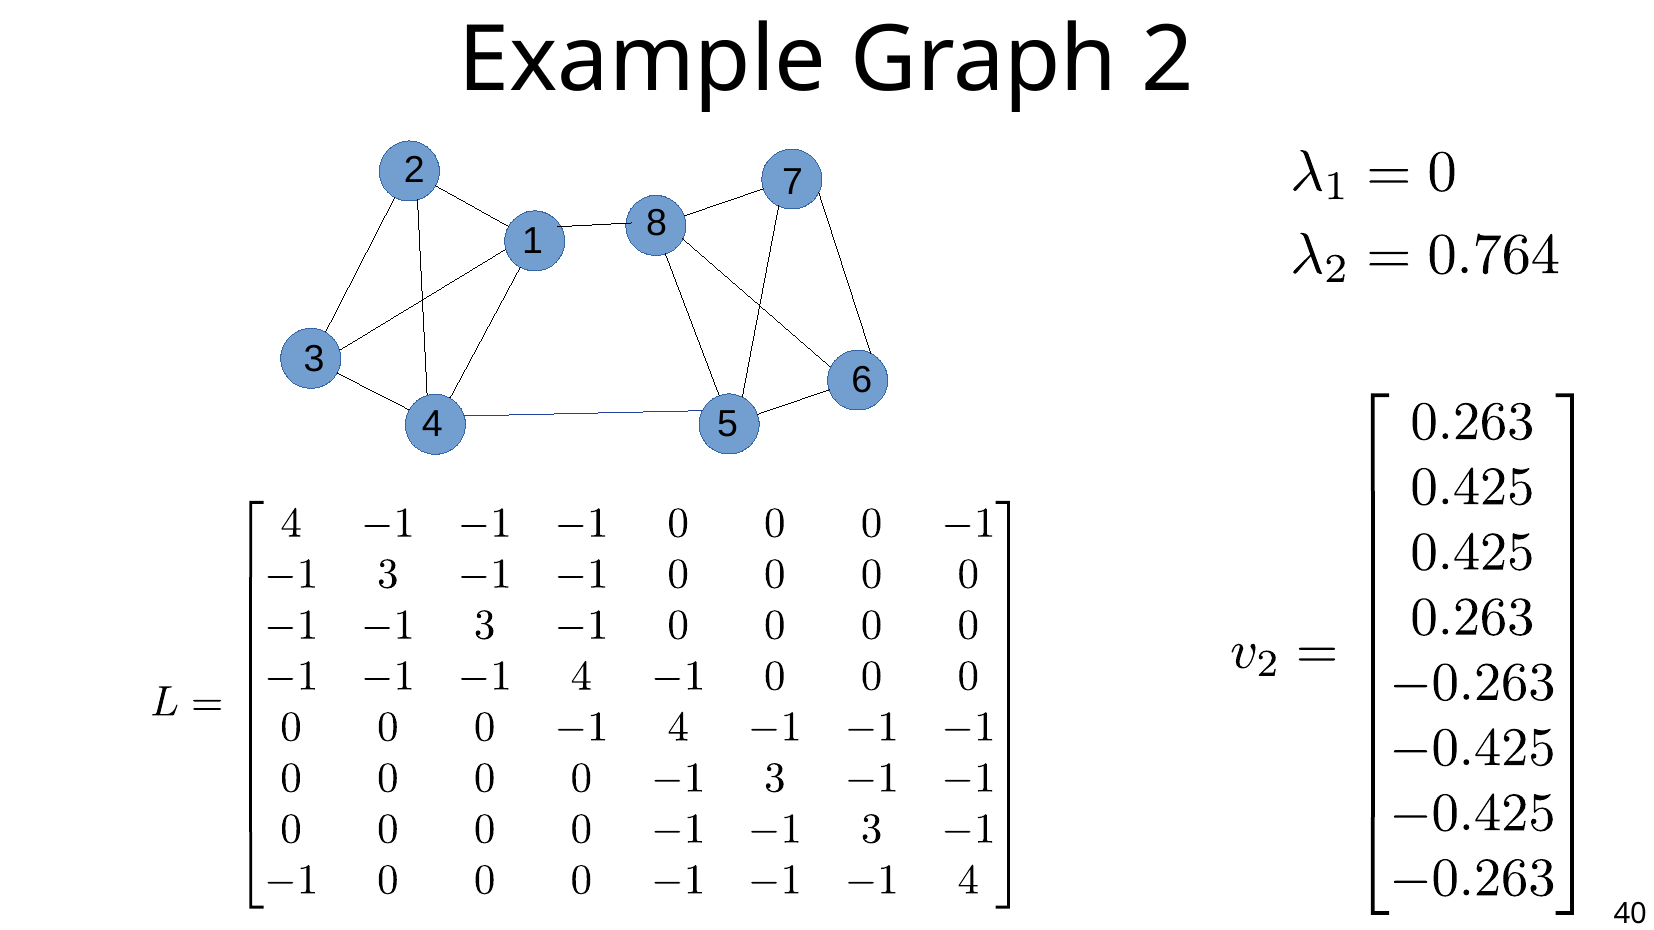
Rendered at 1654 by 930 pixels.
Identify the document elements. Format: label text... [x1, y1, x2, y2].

text_box 7 [767, 153, 818, 210]
text_box 1 [507, 212, 558, 270]
text_box [558, 227, 565, 260]
text_box [379, 148, 389, 193]
text_box 5 [702, 395, 753, 453]
text_box 2 [389, 141, 440, 199]
text_box [761, 162, 767, 196]
text_box [682, 210, 686, 241]
text_box 4 [407, 395, 458, 453]
text_box 3 [288, 330, 340, 388]
text_box 6 [836, 351, 887, 409]
text_box [280, 338, 288, 378]
text_box [1290, 232, 1561, 282]
text_box [625, 224, 631, 243]
text_box [827, 359, 836, 401]
text_box [818, 164, 822, 192]
text_box [626, 208, 631, 223]
title Example Graph 2 [82, 3, 1571, 107]
text_box [776, 149, 807, 153]
text_box [1290, 150, 1457, 200]
text_box [641, 252, 670, 256]
text_box 8 [631, 194, 682, 252]
text_box [458, 404, 466, 444]
text_box [150, 500, 1024, 909]
text_box [753, 405, 760, 442]
text_box [1230, 393, 1592, 916]
